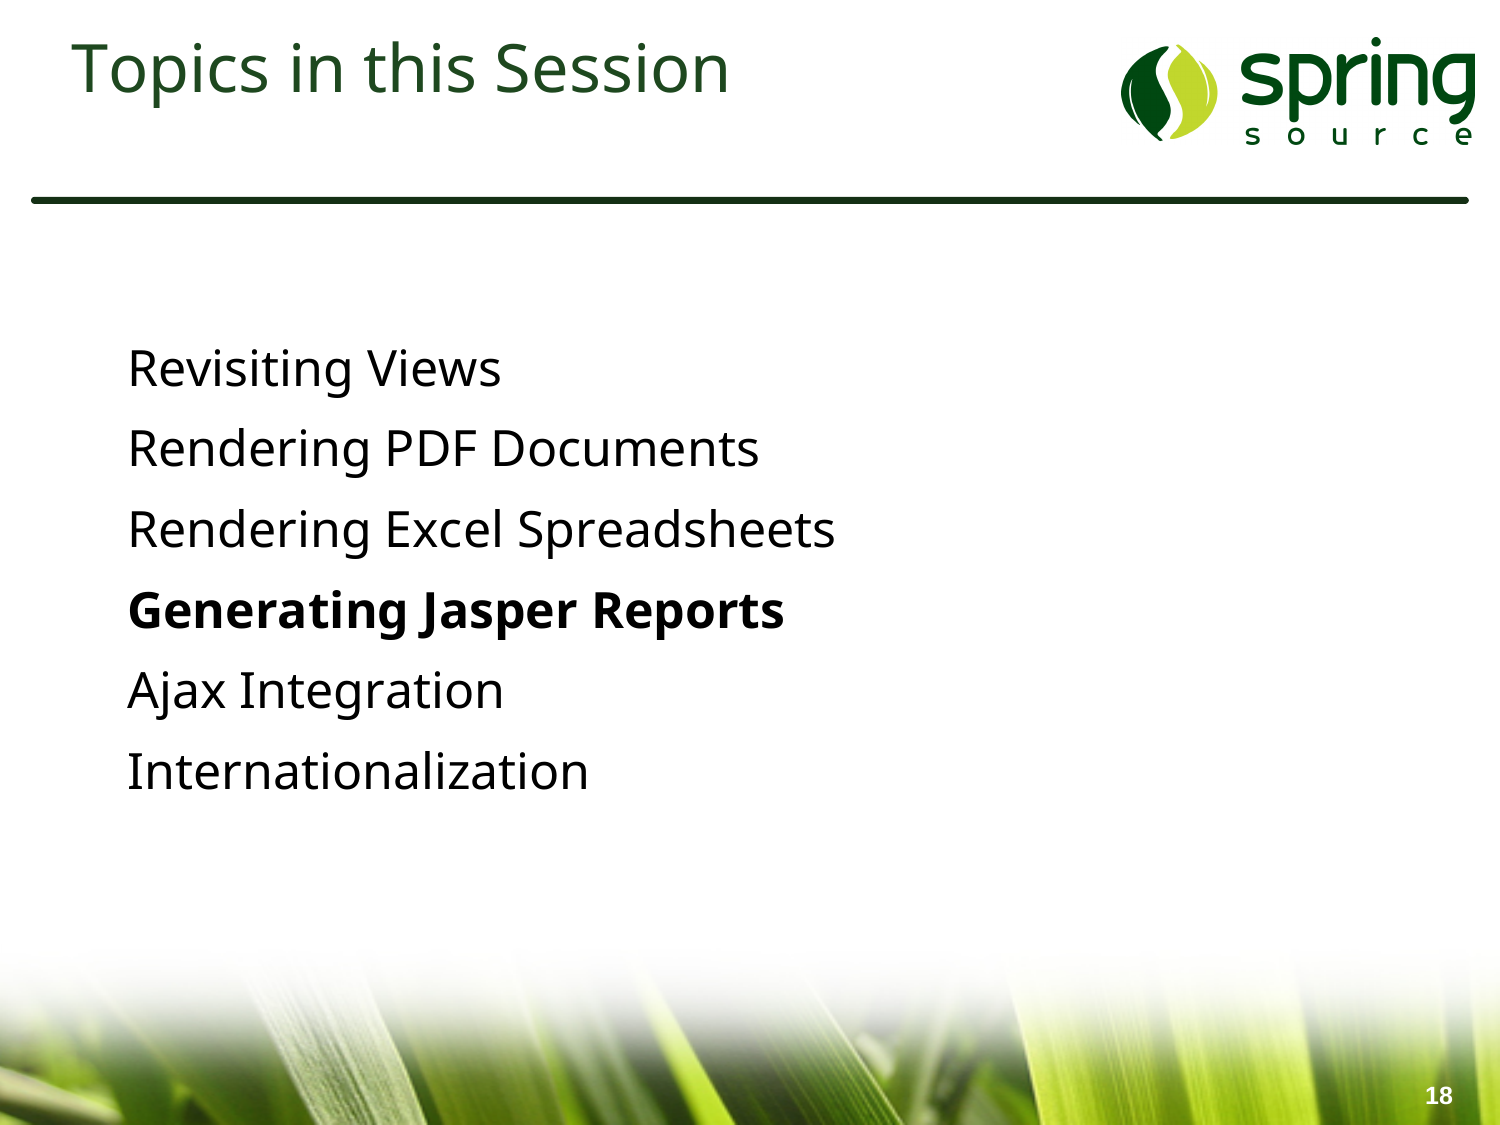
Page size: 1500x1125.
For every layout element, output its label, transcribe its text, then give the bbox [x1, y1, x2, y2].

picture [0, 944, 1500, 1125]
list Revisiting Views Rendering PDF Documents Rendering Excel Spreadsheets Generating Jasper Reports Ajax Integration Internationalization [112, 324, 1388, 1005]
picture [1121, 37, 1475, 145]
title Topics in this Session [56, 13, 1089, 177]
